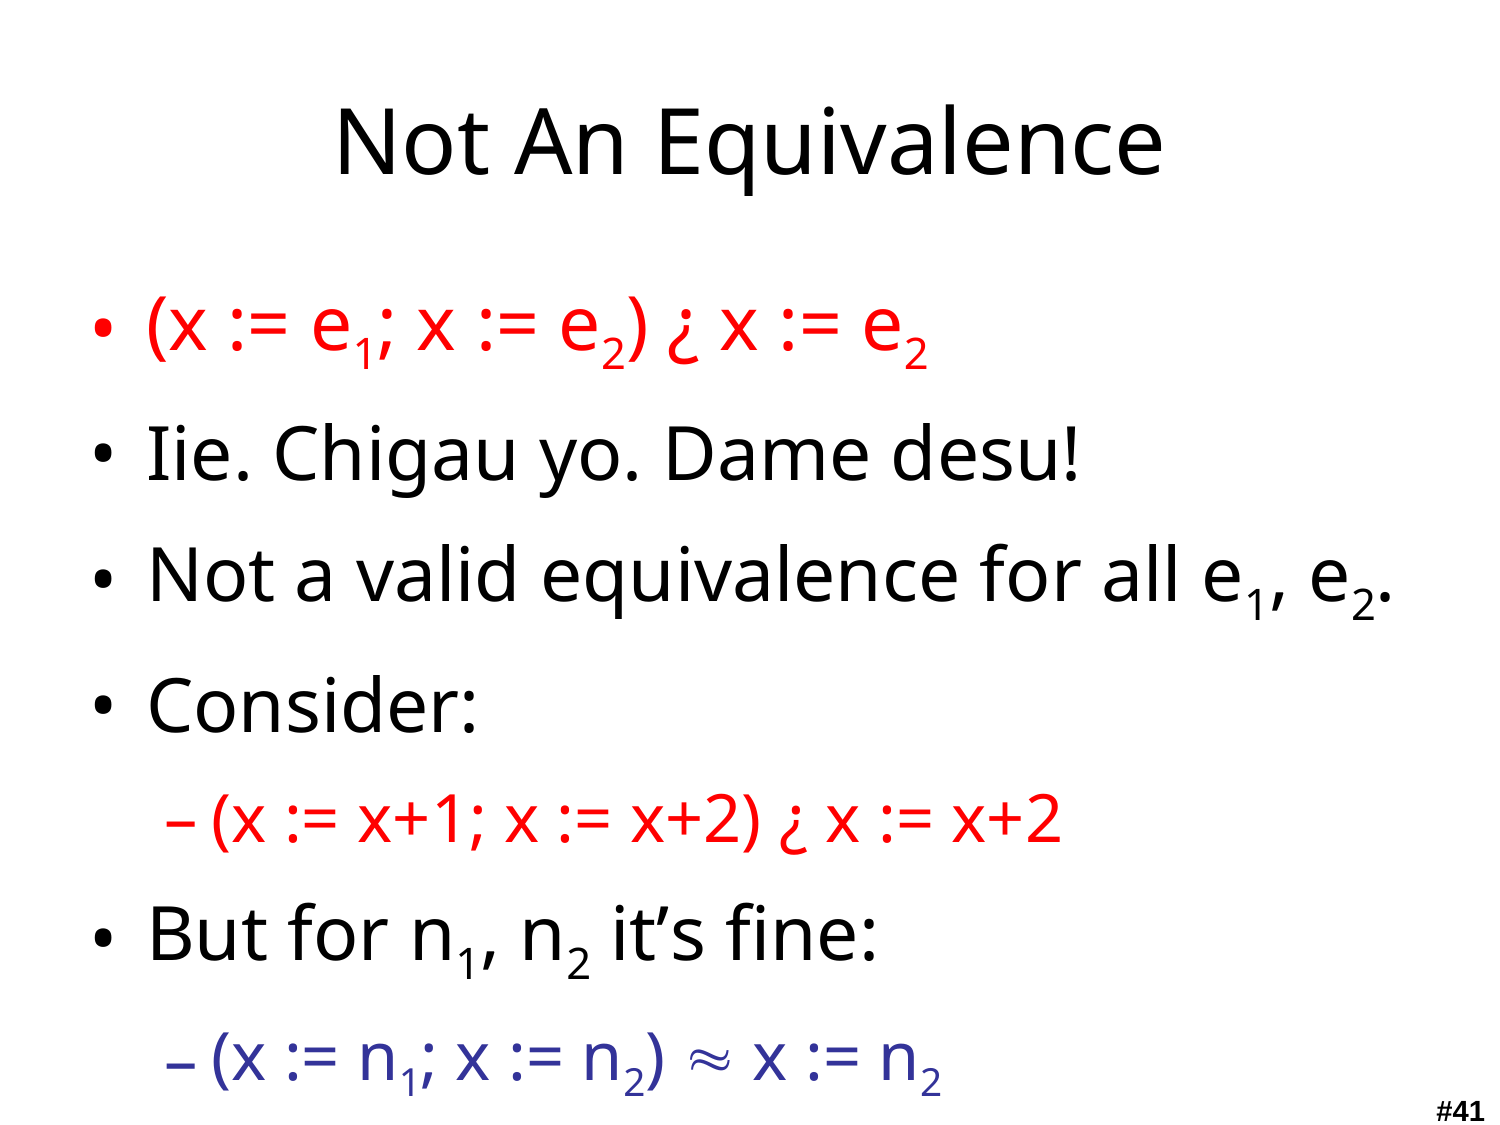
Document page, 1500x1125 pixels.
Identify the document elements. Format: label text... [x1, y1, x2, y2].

list (x := e1; x := e2) ¿ x := e2 Iie. Chigau yo. Dame desu! Not a valid equivalence for all e1, e2. Consider: (x := x+1; x := x+2) ¿ x := x+2 But for n1, n2 it’s fine: (x := n1; x := n2)  x := n2 [75, 262, 1426, 1045]
title Not An Equivalence [75, 45, 1426, 233]
